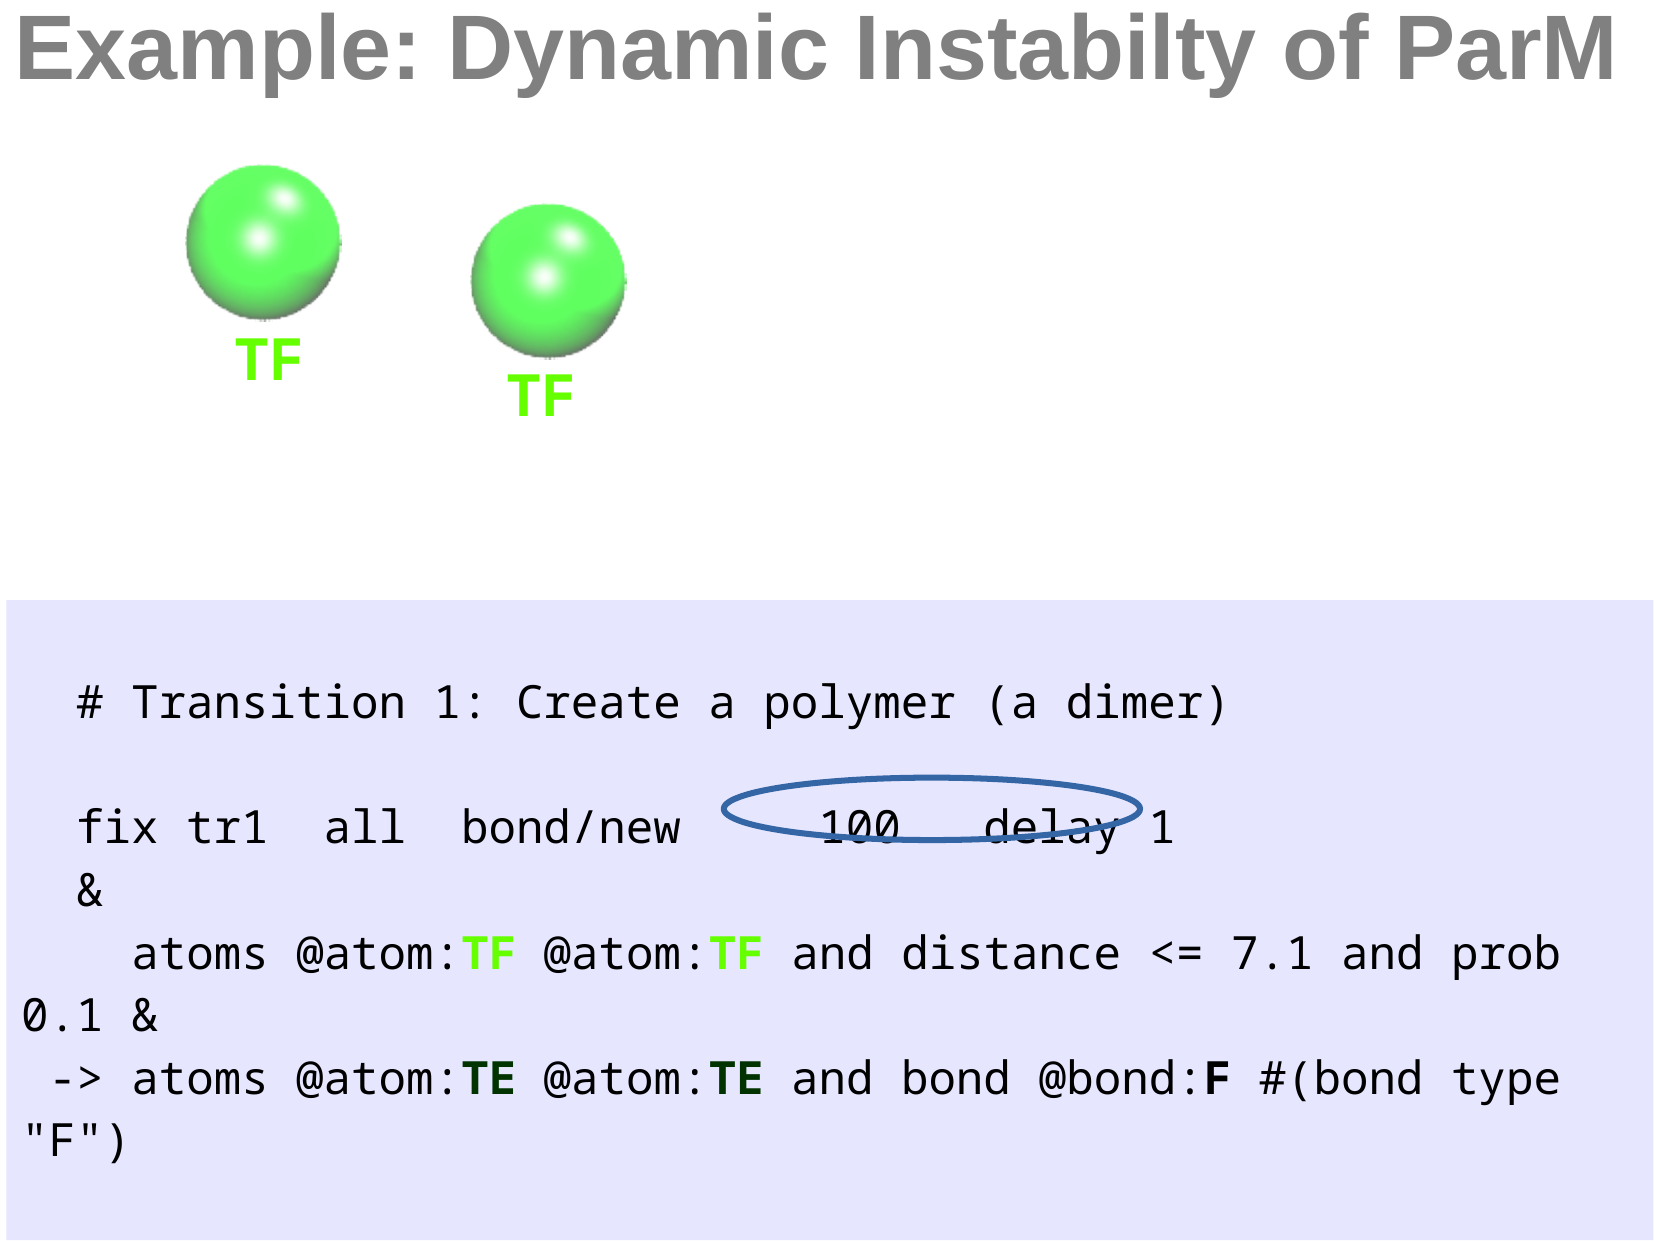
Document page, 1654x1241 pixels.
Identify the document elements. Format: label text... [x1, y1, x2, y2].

text_box # Transition 1: Create a polymer (a dimer) fix tr1 all bond/new 100 delay 1 & atoms @atom:TF @atom:TF and distance <= 7.1 and prob 0.1 & -> atoms @atom:TE @atom:TE and bond @bond:F #(bond type "F") [6, 600, 1654, 1241]
text_box TF [165, 311, 376, 385]
text_box TF [436, 346, 647, 420]
text_box Example: Dynamic Instabilty of ParM [0, 0, 1635, 140]
picture [185, 164, 342, 311]
picture [470, 203, 627, 361]
